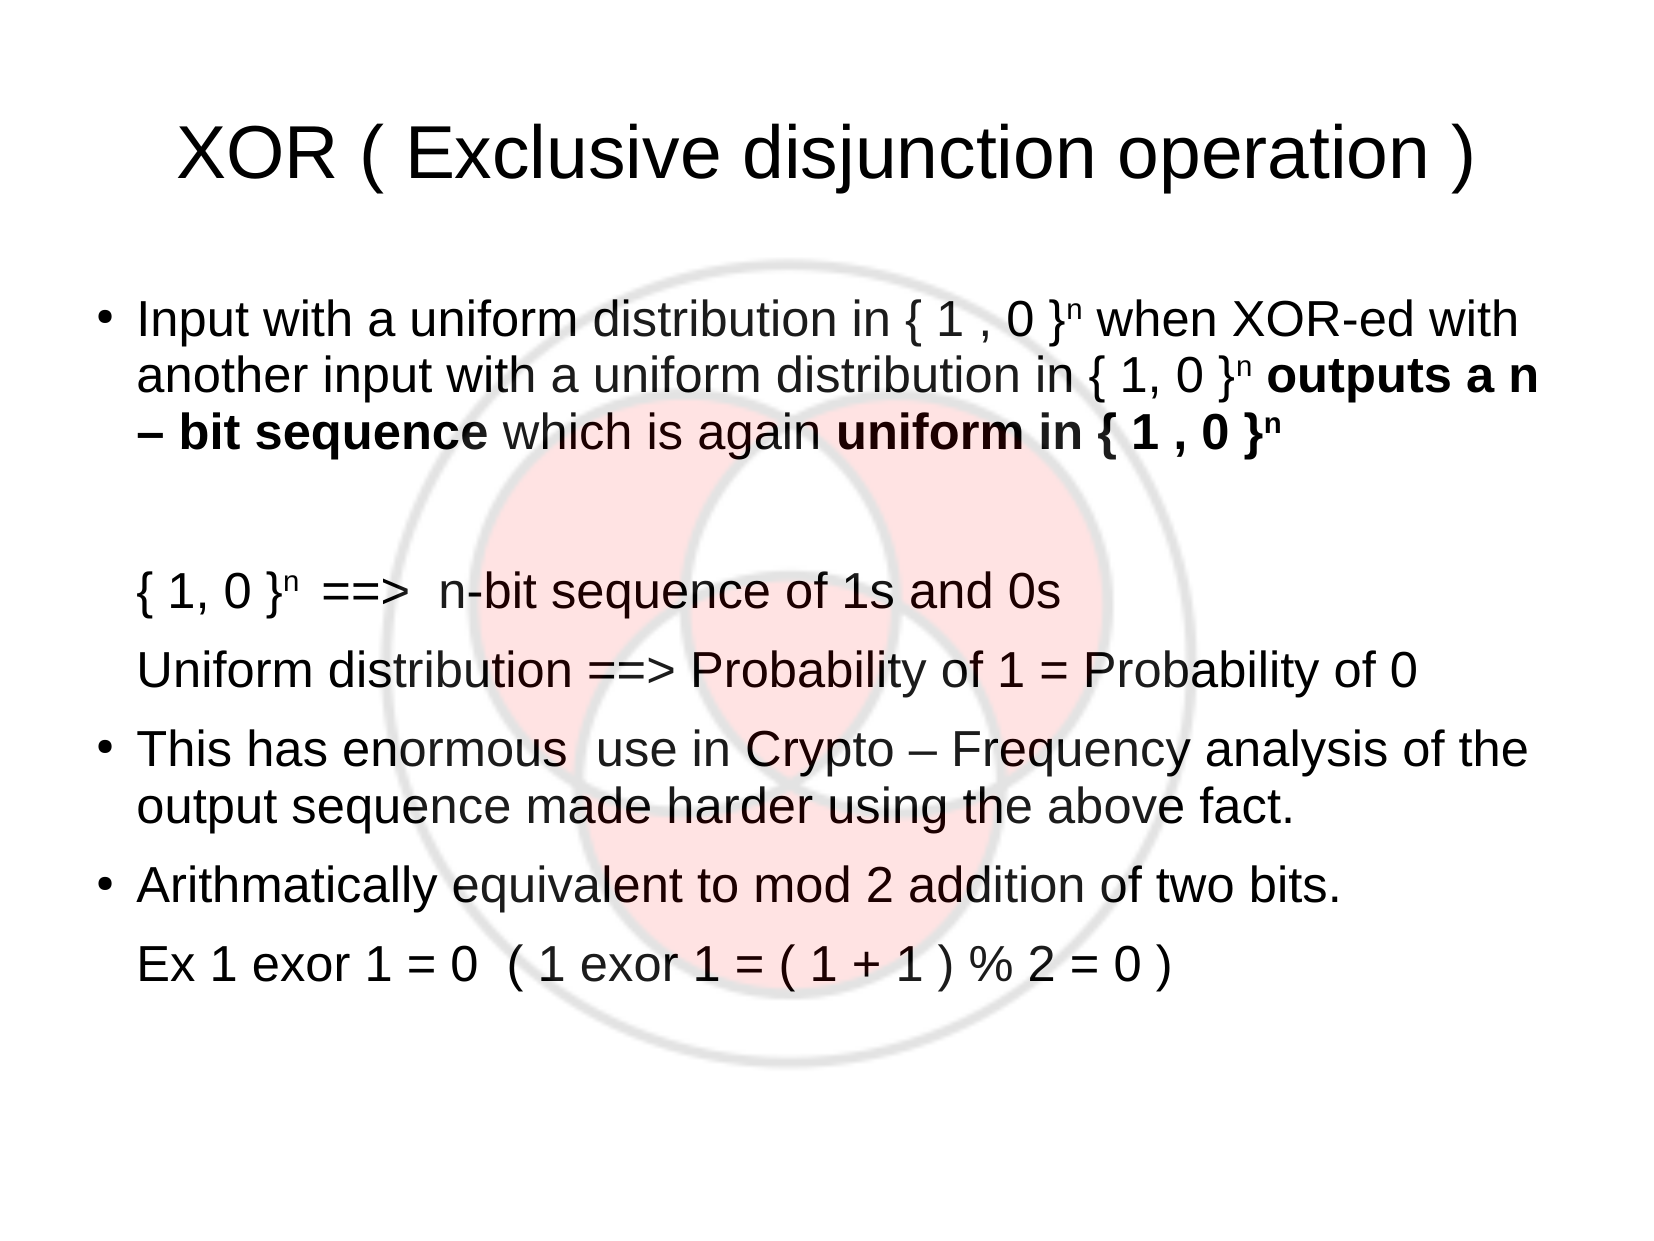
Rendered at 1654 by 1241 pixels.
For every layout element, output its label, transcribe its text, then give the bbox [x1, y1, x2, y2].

list Input with a uniform distribution in { 1 , 0 }n when XOR-ed with another input with a uniform distribution in { 1, 0 }n outputs a n – bit sequence which is again uniform in { 1 , 0 }n { 1, 0 }n ==> n-bit sequence of 1s and 0s Uniform distribution ==> Probability of 1 = Probability of 0 This has enormous use in Crypto – Frequency analysis of the output sequence made harder using the above fact. Arithmatically equivalent to mod 2 addition of two bits. Ex 1 exor 1 = 0 ( 1 exor 1 = ( 1 + 1 ) % 2 = 0 ) [82, 290, 377, 1010]
picture [377, 256, 1205, 1075]
title XOR ( Exclusive disjunction operation ) [82, 49, 1571, 257]
list Input with a uniform distribution in { 1 , 0 }n when XOR-ed with another input with a uniform distribution in { 1, 0 }n outputs a n – bit sequence which is again uniform in { 1 , 0 }n { 1, 0 }n ==> n-bit sequence of 1s and 0s Uniform distribution ==> Probability of 1 = Probability of 0 This has enormous use in Crypto – Frequency analysis of the output sequence made harder using the above fact. Arithmatically equivalent to mod 2 addition of two bits. Ex 1 exor 1 = 0 ( 1 exor 1 = ( 1 + 1 ) % 2 = 0 ) [1205, 290, 1571, 1010]
